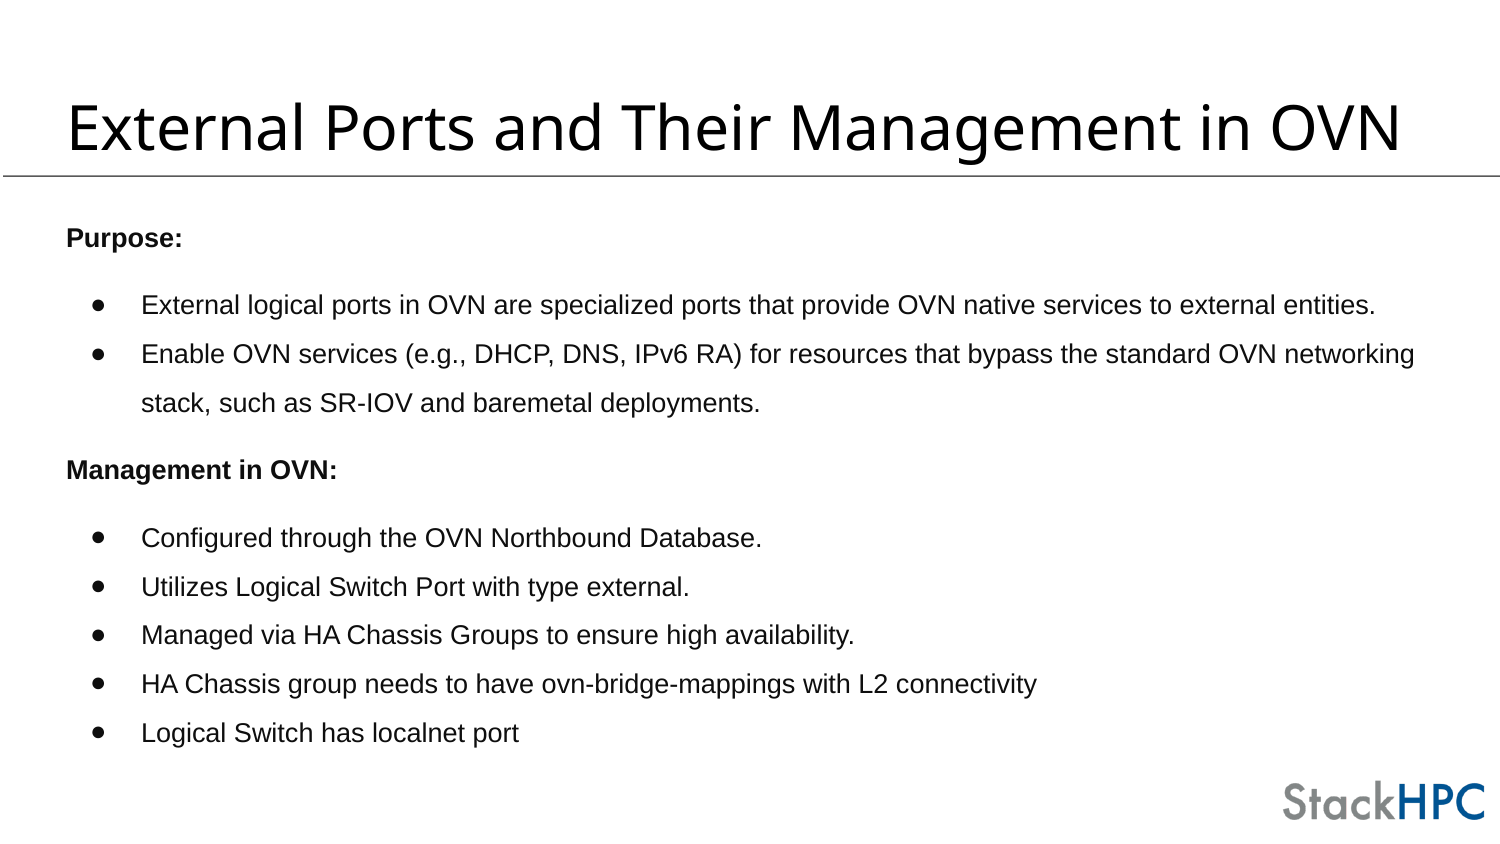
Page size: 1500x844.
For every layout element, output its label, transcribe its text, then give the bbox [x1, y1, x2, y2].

list Purpose: External logical ports in OVN are specialized ports that provide OVN native services to external entities. Enable OVN services (e.g., DHCP, DNS, IPv6 RA) for resources that bypass the standard OVN networking stack, such as SR-IOV and baremetal deployments. Management in OVN: Configured through the OVN Northbound Database. Utilizes Logical Switch Port with type external. Managed via HA Chassis Groups to ensure high availability. HA Chassis group needs to have ovn-bridge-mappings with L2 connectivity Logical Switch has localnet port [51, 189, 1449, 750]
picture [1279, 769, 1488, 834]
title External Ports and Their Management in OVN [51, 72, 1449, 167]
